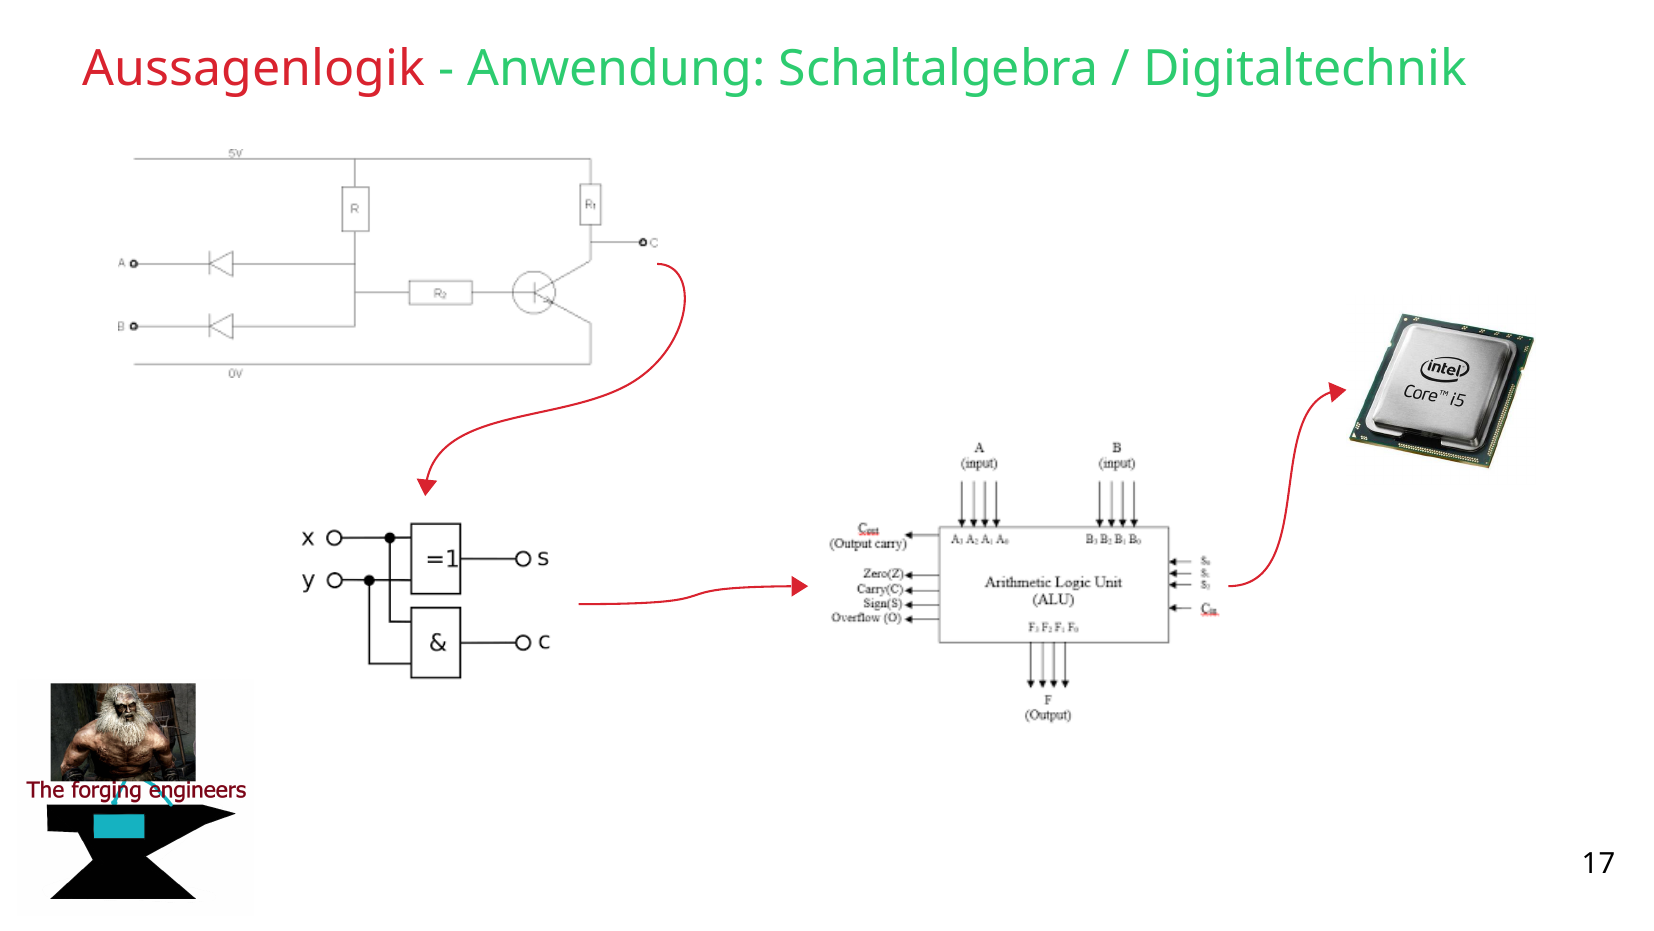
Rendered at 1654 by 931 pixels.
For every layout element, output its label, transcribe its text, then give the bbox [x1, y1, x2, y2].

picture [1346, 295, 1536, 485]
picture [271, 496, 579, 713]
picture [17, 679, 254, 916]
title Aussagenlogik - Anwendung: Schaltalgebra / Digitaltechnik [82, 37, 1571, 95]
picture [118, 149, 658, 378]
picture [808, 440, 1229, 733]
picture [642, 364, 658, 378]
